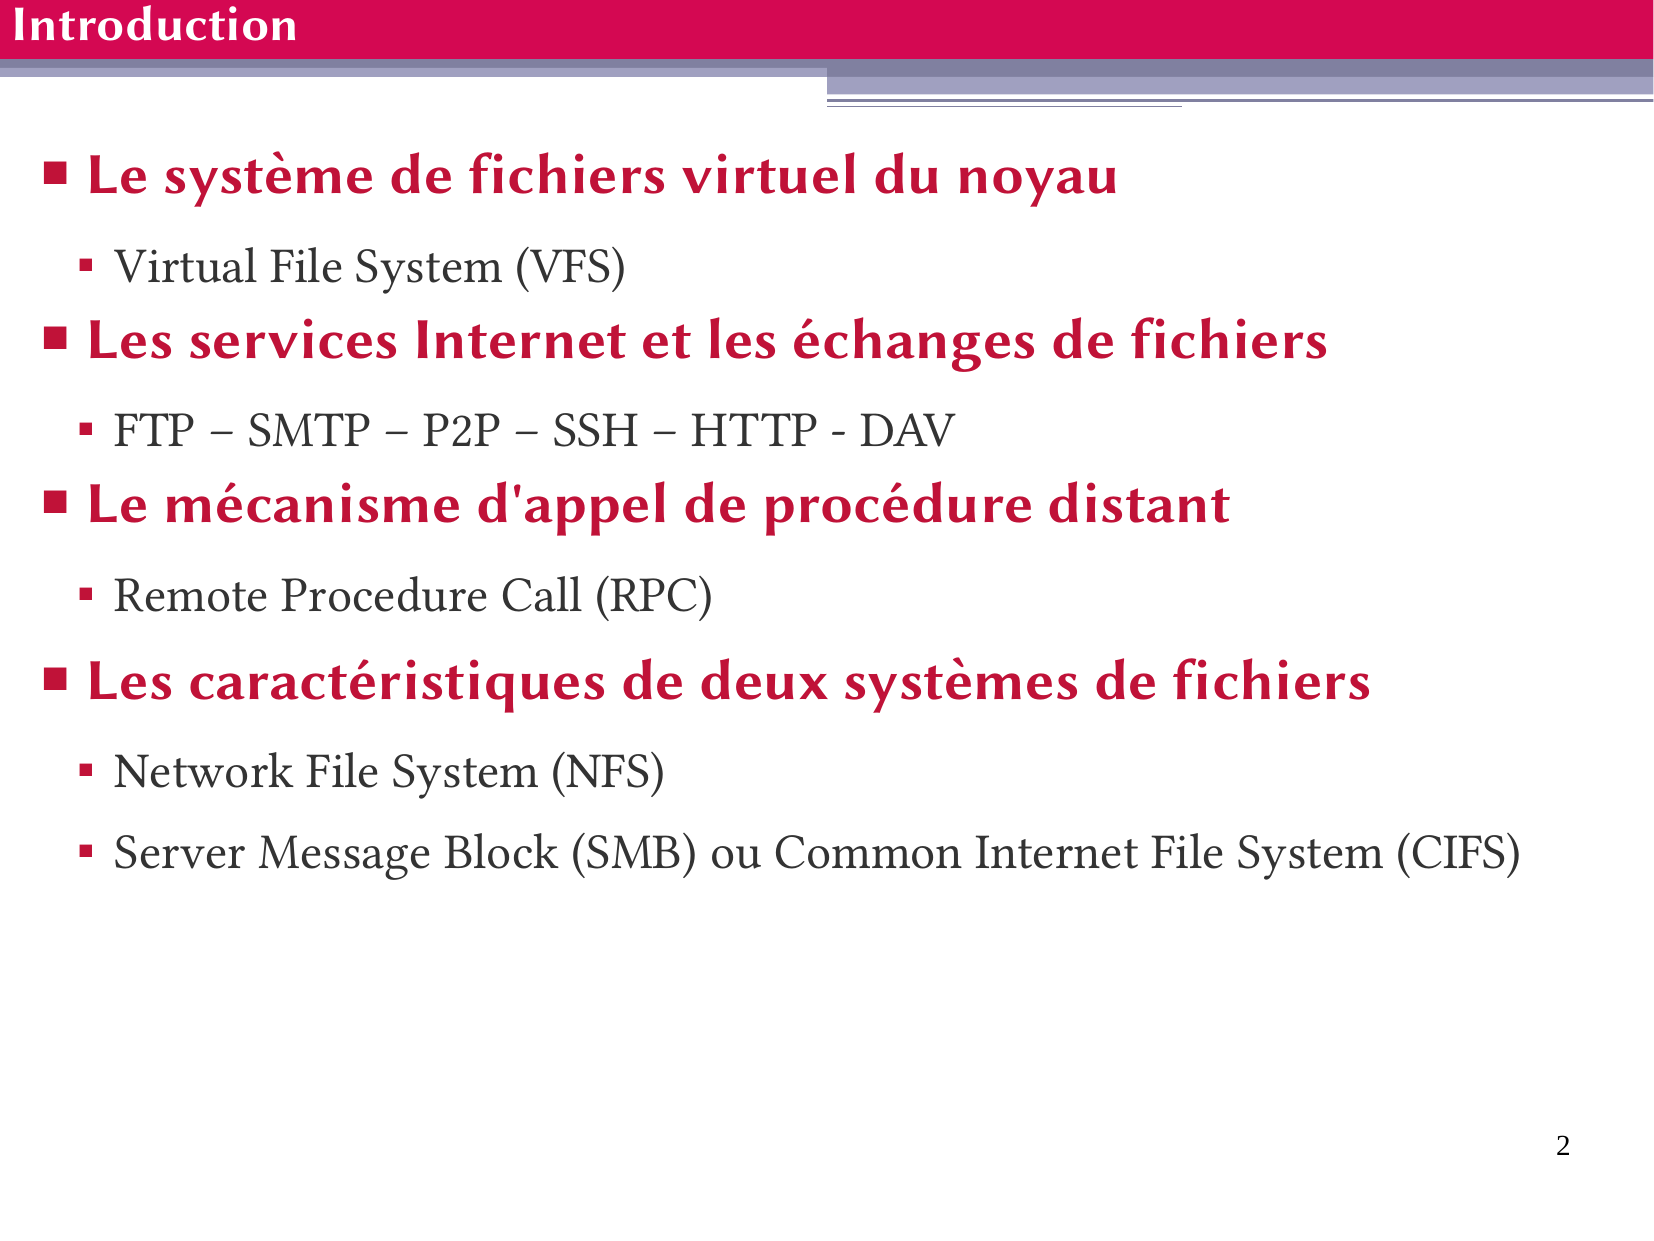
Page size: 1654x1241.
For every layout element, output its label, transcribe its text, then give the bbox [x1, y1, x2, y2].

list Introduction [11, 0, 396, 54]
list Le système de fichiers virtuel du noyau Virtual File System (VFS) Les services Internet et les échanges de fichiers FTP – SMTP – P2P – SSH – HTTP - DAV Le mécanisme d'appel de procédure distant Remote Procedure Call (RPC) Les caractéristiques de deux systèmes de fichiers Network File System (NFS) Server Message Block (SMB) ou Common Internet File System (CIFS) [44, 141, 1611, 1164]
text_box [0, 0, 1654, 136]
